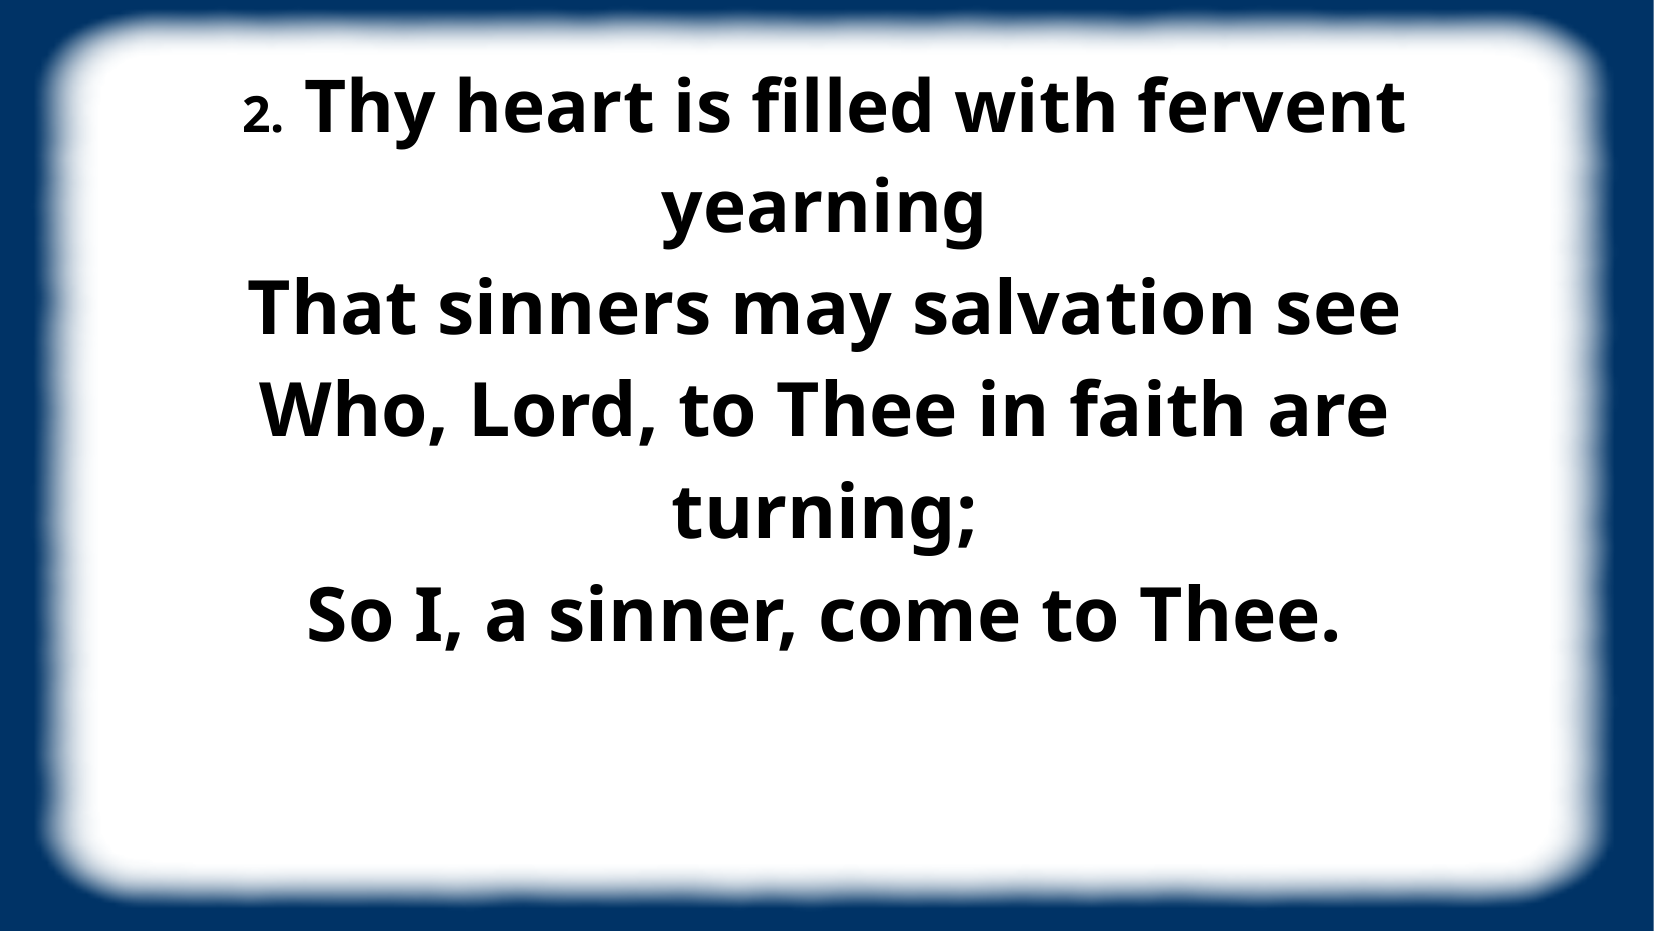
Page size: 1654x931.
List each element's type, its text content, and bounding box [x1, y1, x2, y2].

text_box 2. Thy heart is filled with fervent yearning That sinners may salvation see Who, Lord, to Thee in faith are turning; So I, a sinner, come to Thee. [90, 45, 1561, 466]
picture [0, 0, 1654, 931]
